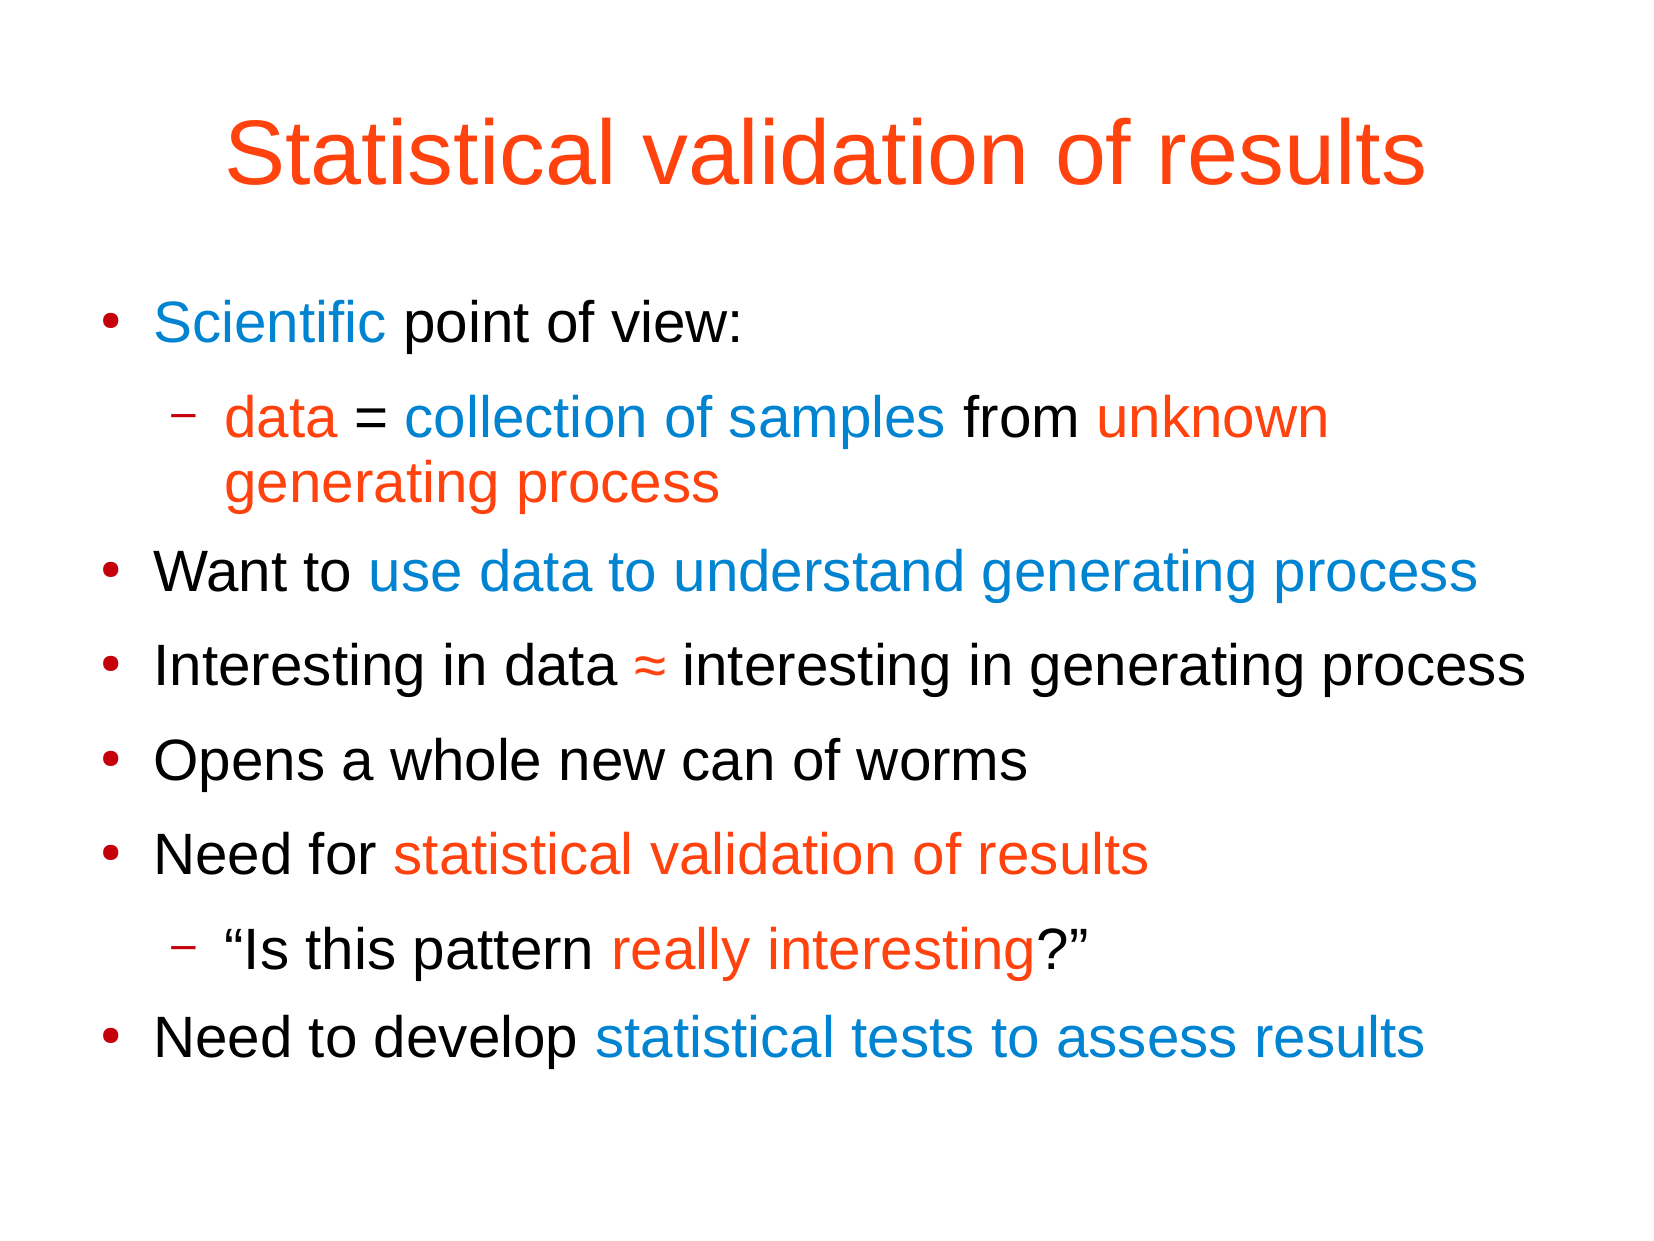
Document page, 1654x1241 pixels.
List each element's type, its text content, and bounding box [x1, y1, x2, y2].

list Scientific point of view: data = collection of samples from unknown generating process Want to use data to understand generating process Interesting in data ≈ interesting in generating process Opens a whole new can of worms Need for statistical validation of results “Is this pattern really interesting?” Need to develop statistical tests to assess results [82, 290, 1538, 1126]
title Statistical validation of results [82, 49, 1571, 257]
